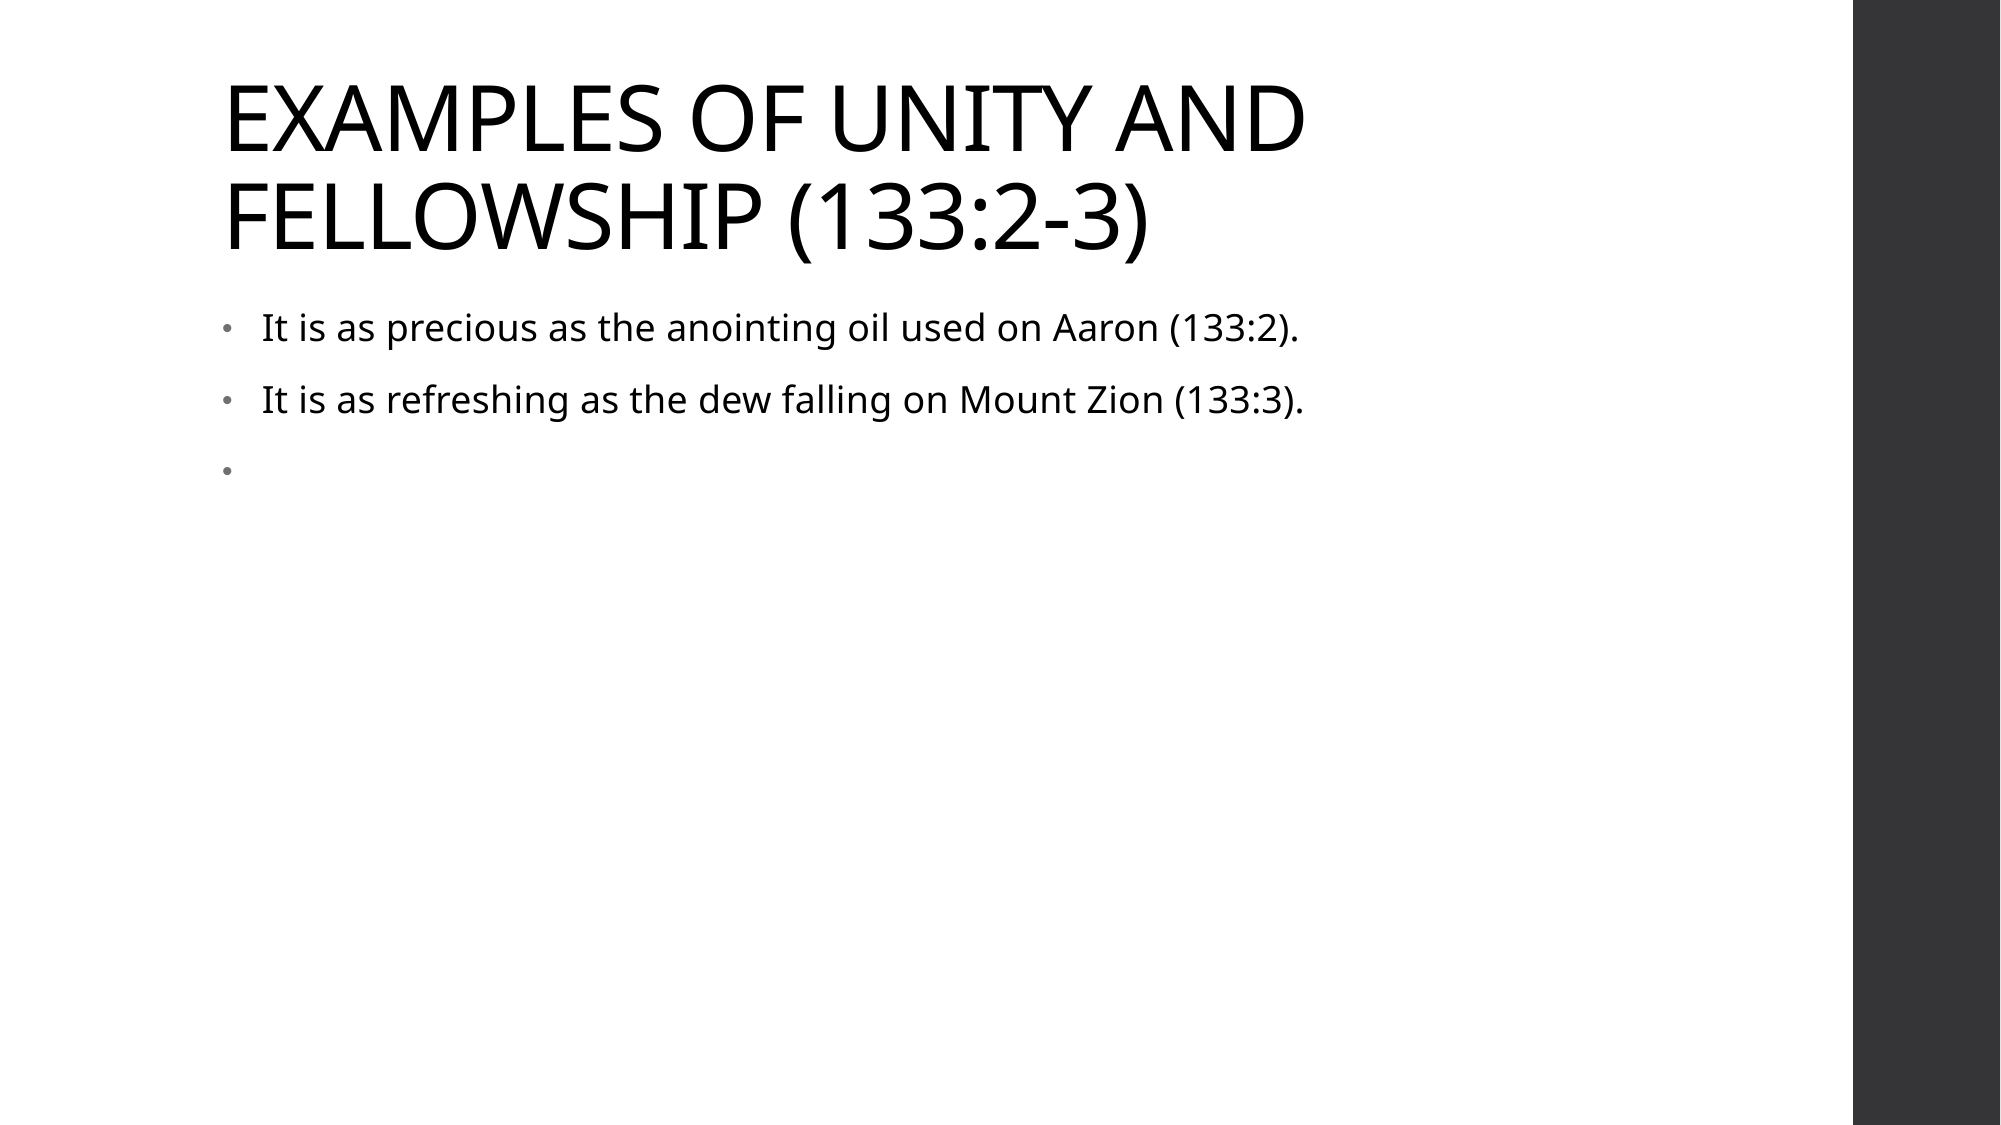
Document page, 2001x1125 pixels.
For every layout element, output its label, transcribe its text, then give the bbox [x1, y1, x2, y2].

list It is as precious as the anointing oil used on Aaron (133:2). It is as refreshing as the dew falling on Mount Zion (133:3). [206, 299, 1617, 1014]
title EXAMPLES OF UNITY AND FELLOWSHIP (133:2-3) [206, 60, 1797, 278]
